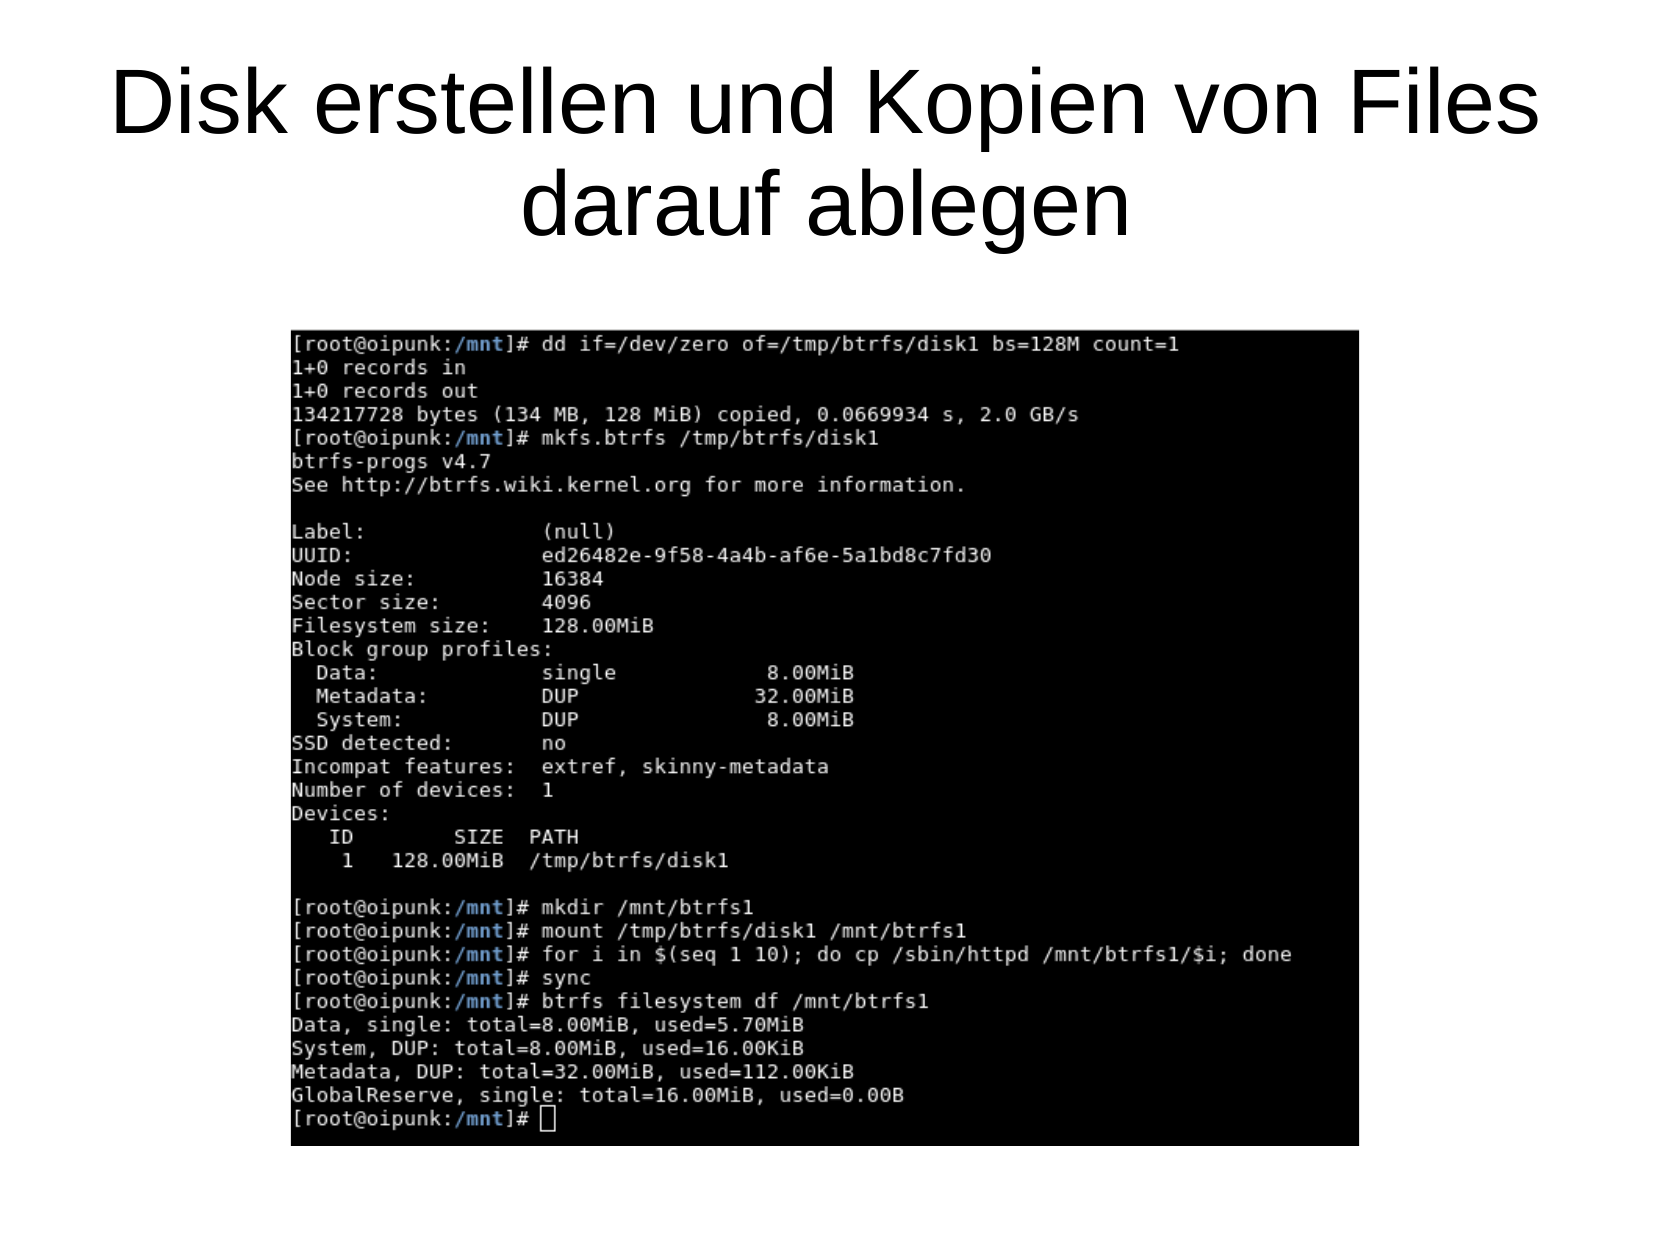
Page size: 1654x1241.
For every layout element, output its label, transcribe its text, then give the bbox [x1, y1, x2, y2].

title Disk erstellen und Kopien von Files darauf ablegen [82, 49, 1571, 257]
picture [290, 329, 1360, 1146]
